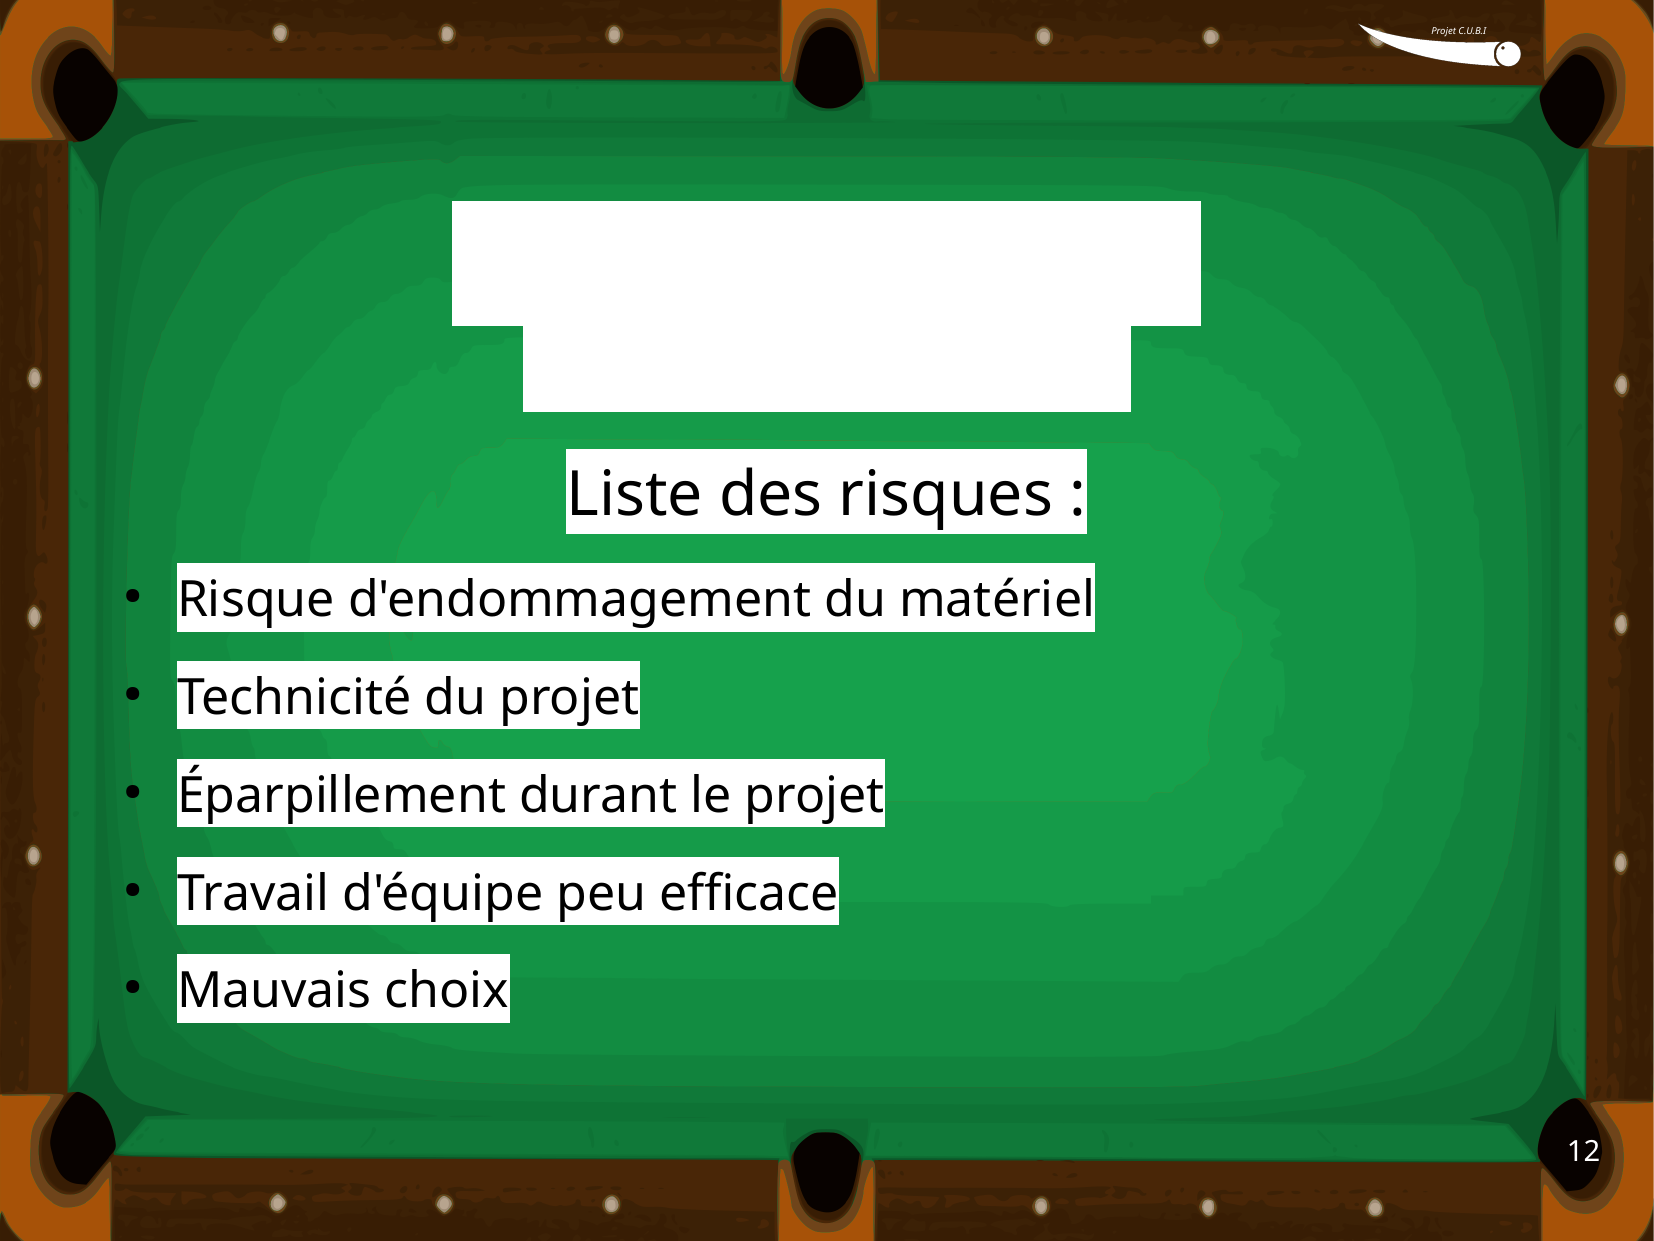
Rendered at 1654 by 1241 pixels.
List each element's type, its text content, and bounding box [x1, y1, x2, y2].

picture [0, 0, 1654, 1241]
list Liste des risques : Risque d'endommagement du matériel Technicité du projet Éparpillement durant le projet Travail d'équipe peu efficace Mauvais choix [106, 448, 1548, 1045]
title Gestion du projet Analyse de risque (1) [106, 202, 1548, 411]
